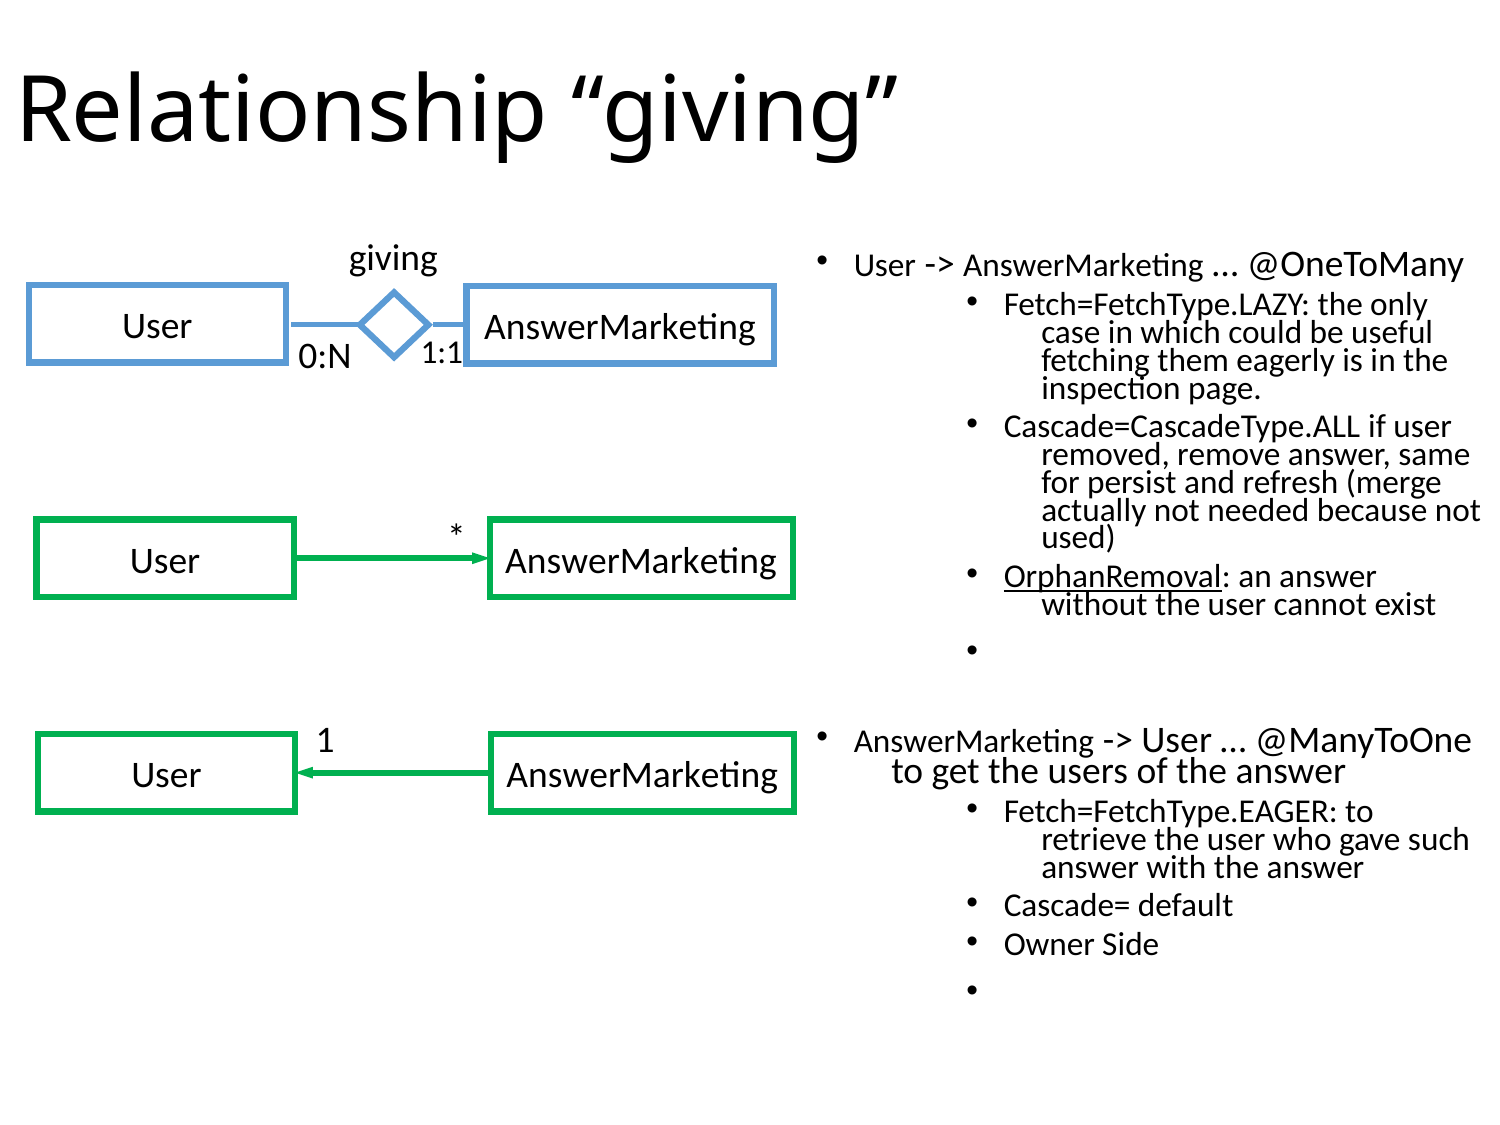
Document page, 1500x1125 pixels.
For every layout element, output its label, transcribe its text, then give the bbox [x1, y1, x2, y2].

text_box AnswerMarketing [466, 286, 774, 364]
text_box [361, 292, 426, 358]
text_box User [38, 734, 295, 811]
text_box * [431, 505, 482, 566]
text_box User [36, 520, 294, 597]
text_box 0:N [283, 323, 368, 384]
text_box 1 [300, 707, 351, 769]
text_box AnswerMarketing [491, 734, 794, 811]
text_box 1:1 [405, 322, 480, 379]
text_box giving [333, 225, 455, 287]
list User -> AnswerMarketing … @OneToMany Fetch=FetchType.LAZY: the only case in which could be useful fetching them eagerly is in the inspection page. Cascade=CascadeType.ALL if user removed, remove answer, same for persist and refresh (merge actually not needed because not used) OrphanRemoval: an answer without the user cannot exist AnswerMarketing -> User … @ManyToOne to get the users of the answer Fetch=FetchType.EAGER: to retrieve the user who gave such answer with the answer Cascade= default Owner Side [801, 244, 1500, 1125]
title Relationship “giving” [0, 2, 1294, 221]
text_box AnswerMarketing [490, 520, 793, 597]
text_box User [29, 285, 286, 363]
